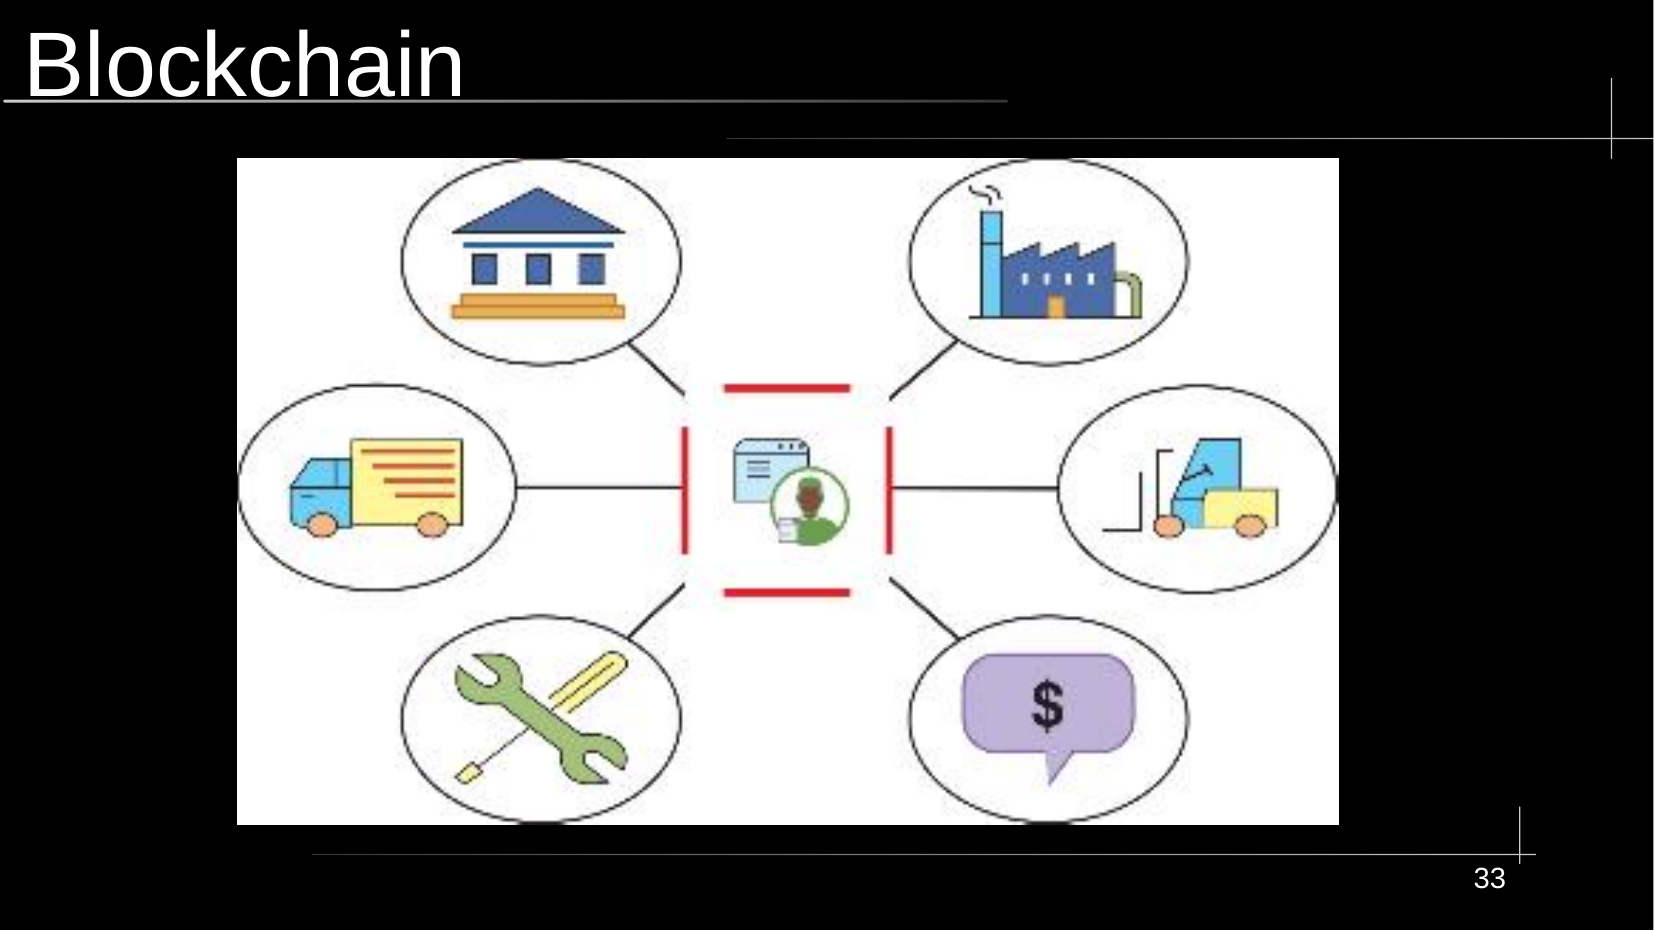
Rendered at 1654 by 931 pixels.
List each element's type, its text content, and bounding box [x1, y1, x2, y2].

title Blockchain [23, 11, 1589, 119]
picture [237, 158, 1339, 826]
